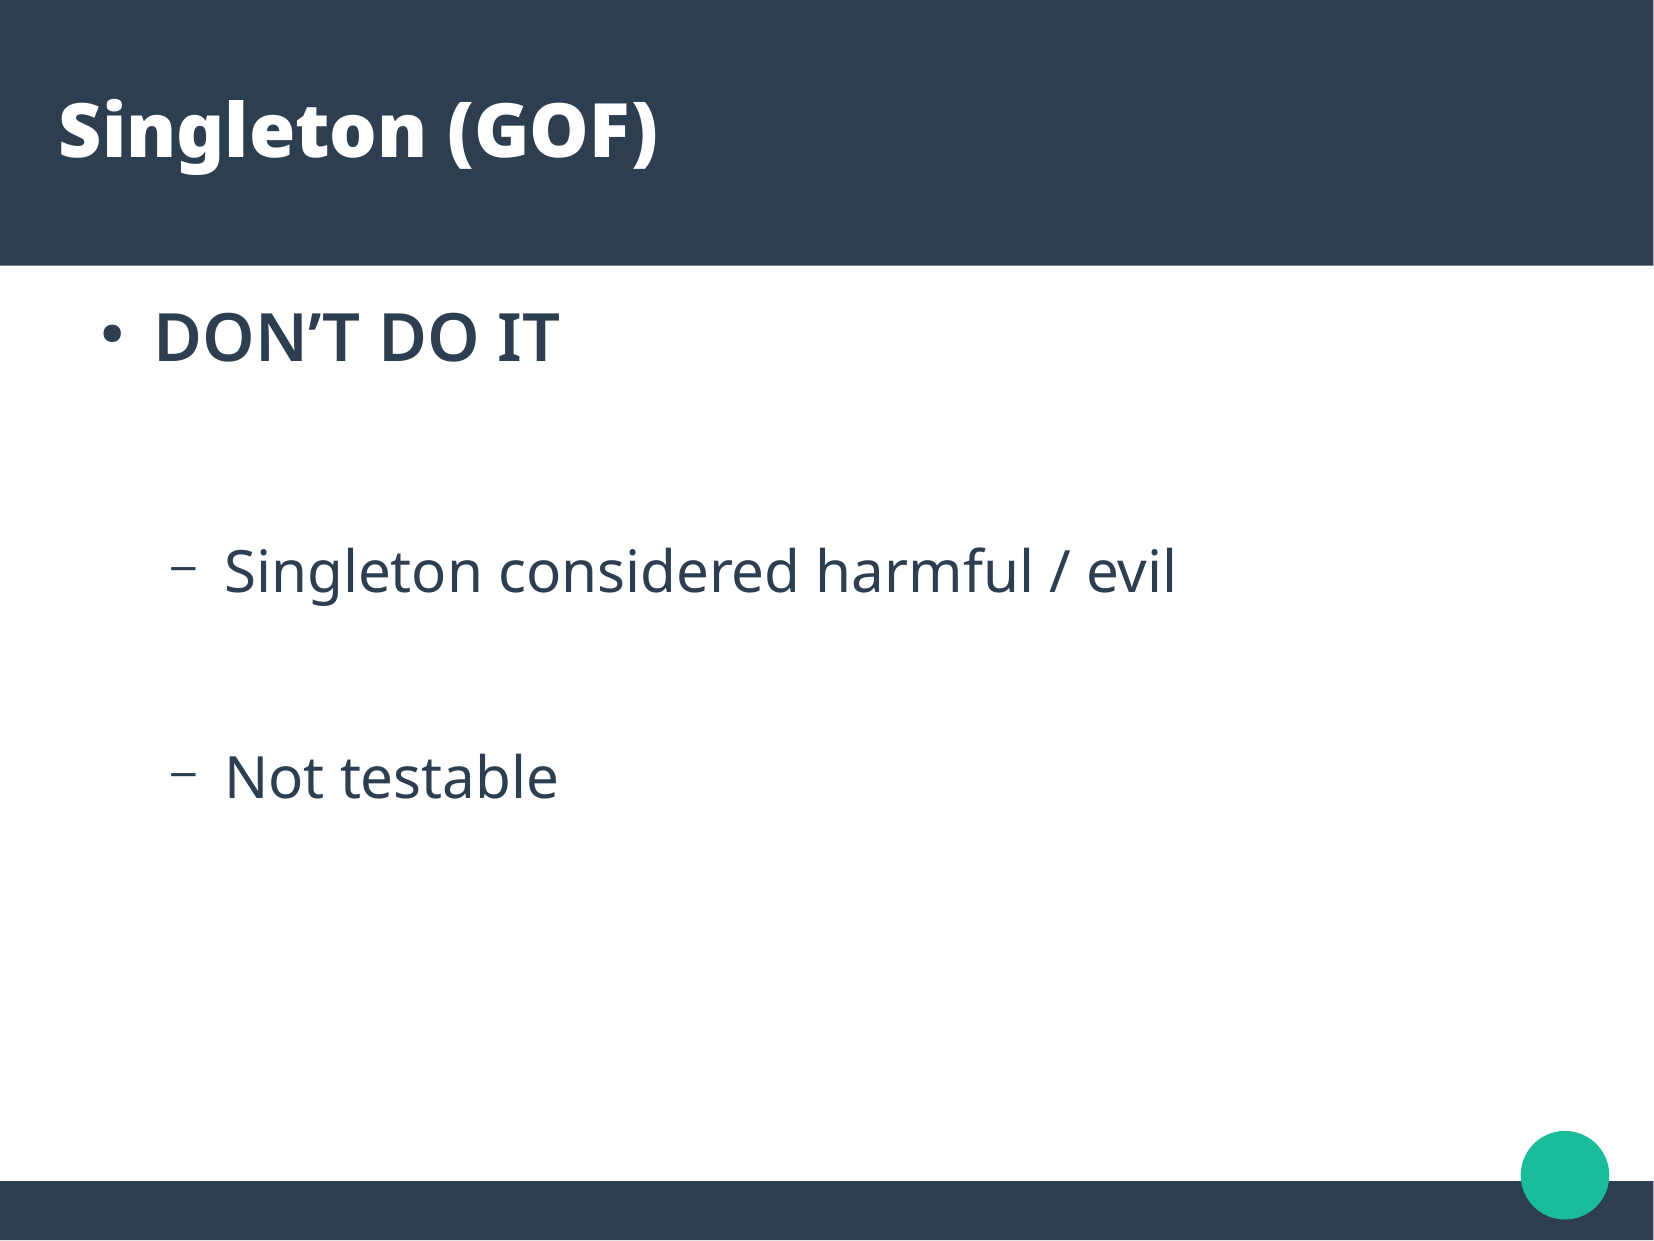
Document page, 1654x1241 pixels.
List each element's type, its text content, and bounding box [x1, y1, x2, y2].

title Singleton (GOF) [59, 49, 1595, 207]
list DON’T DO IT Singleton considered harmful / evil Not testable [82, 290, 1571, 1170]
